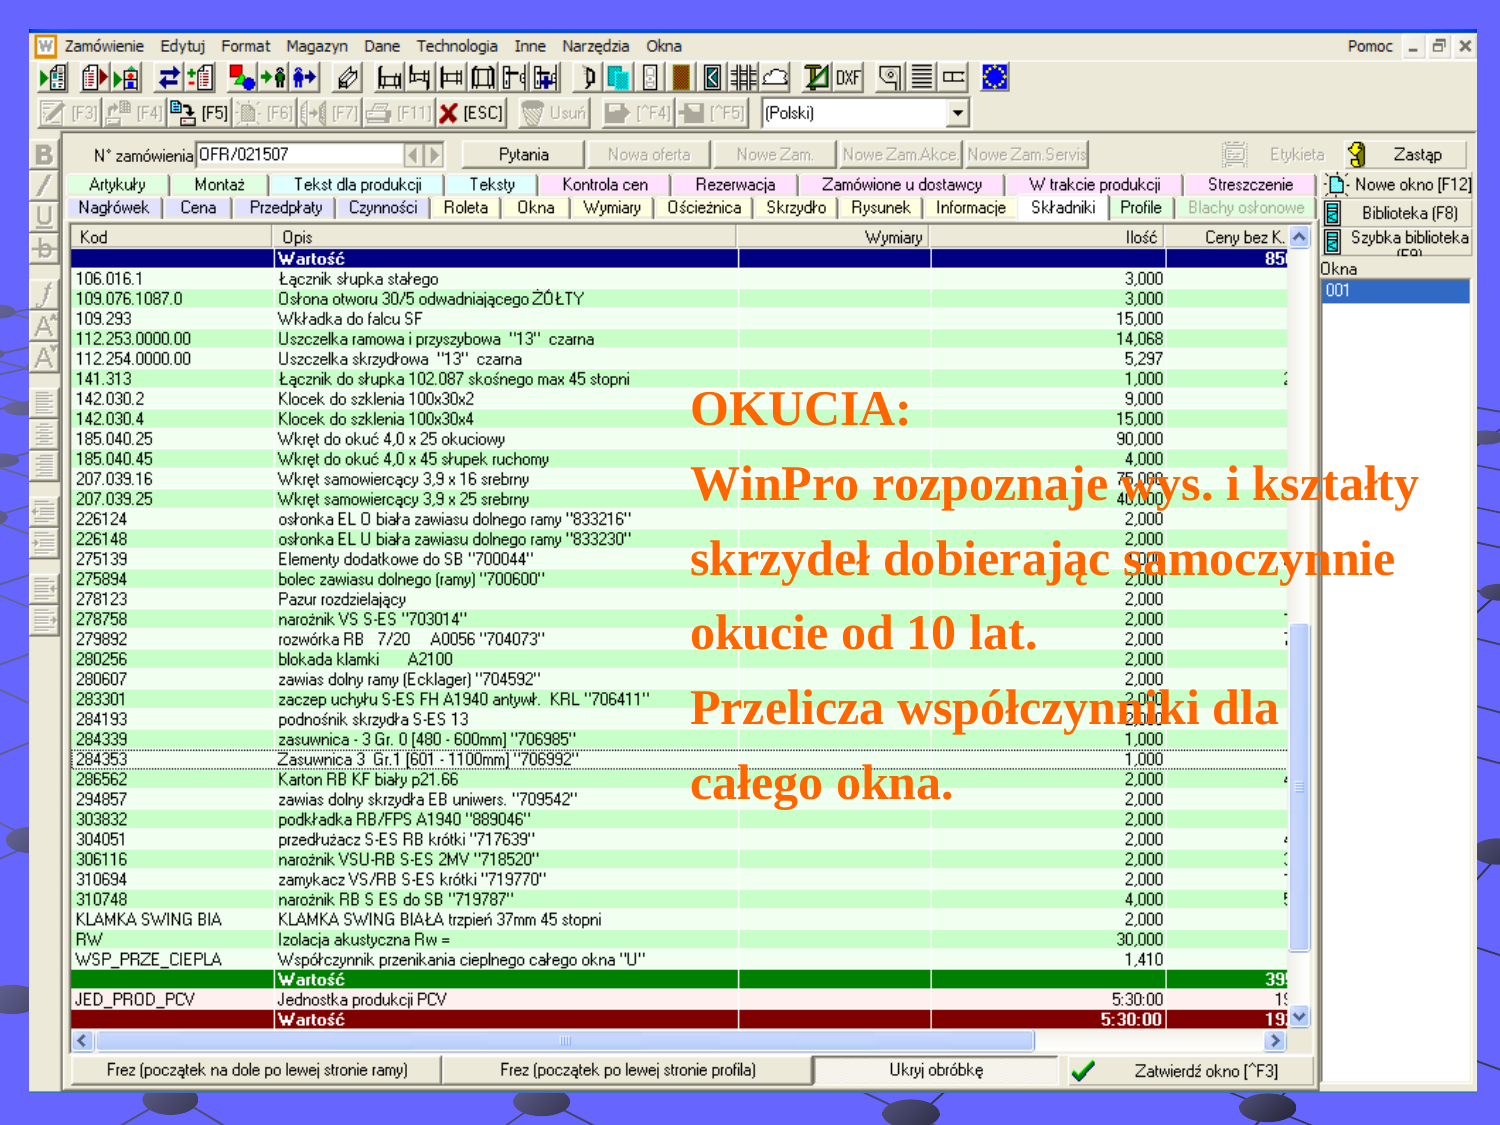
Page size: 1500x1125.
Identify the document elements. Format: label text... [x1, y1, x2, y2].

picture [29, 29, 1477, 1093]
text_box OKUCIA: WinPro rozpoznaje wys. i kształty skrzydeł dobierając samoczynnie okucie od 10 lat. Przelicza współczynniki dla całego okna. [689, 383, 1421, 811]
